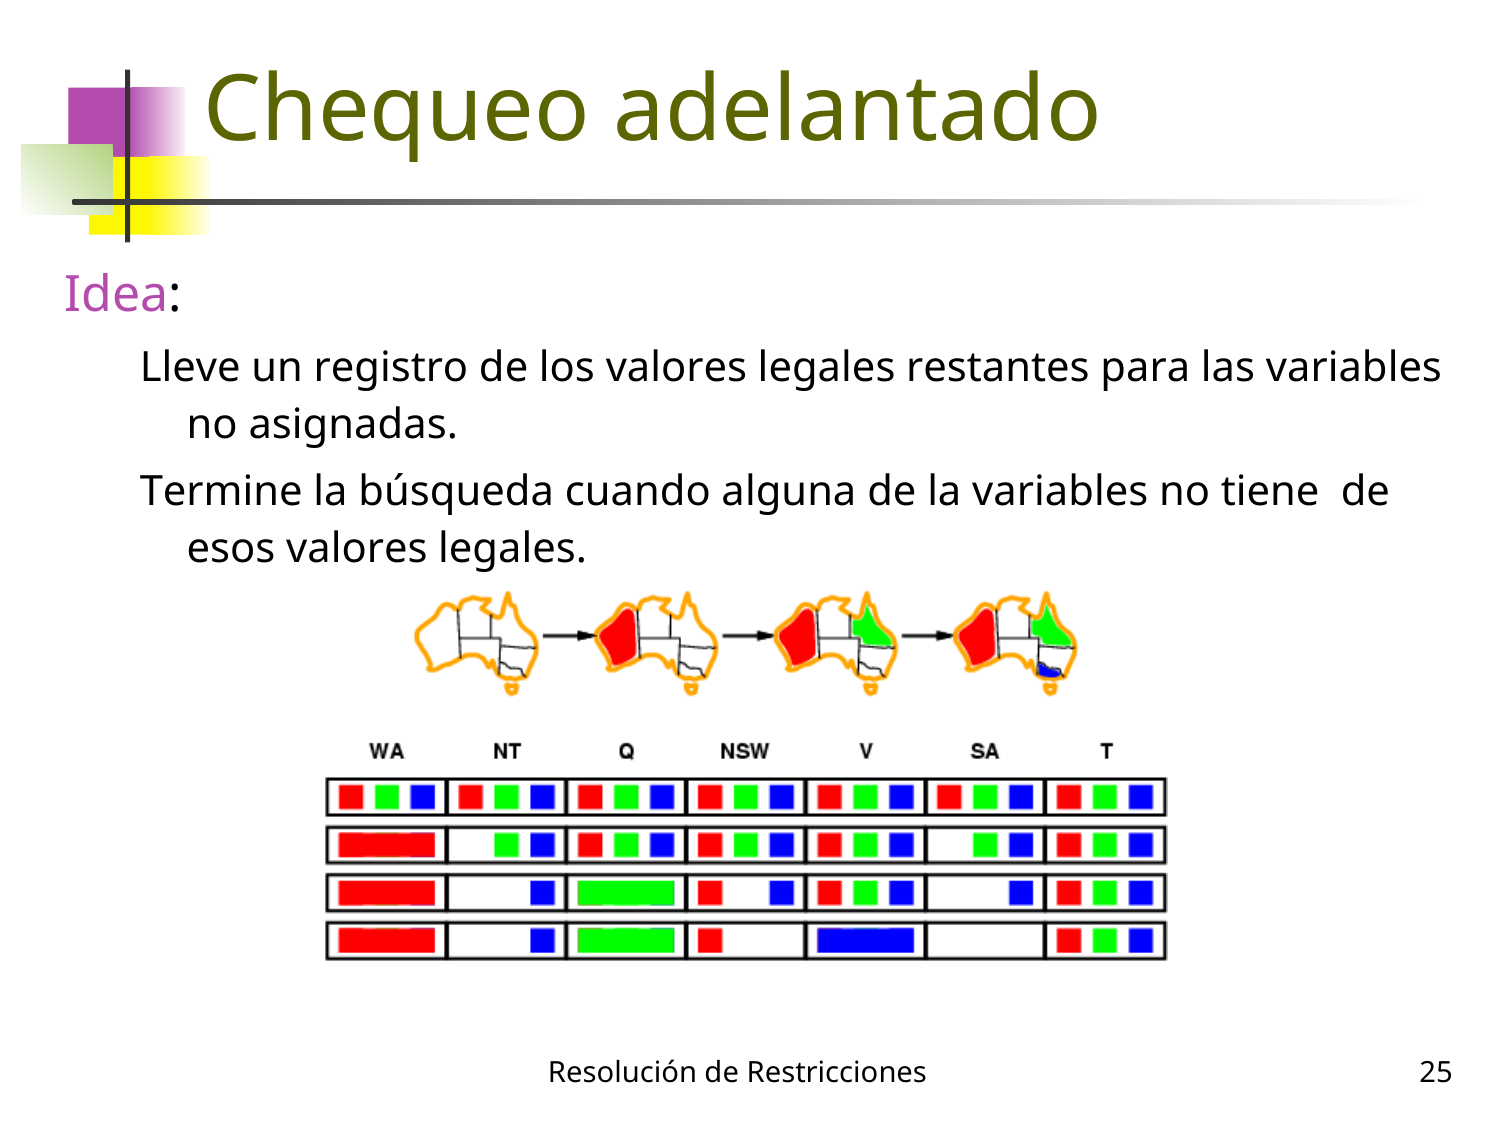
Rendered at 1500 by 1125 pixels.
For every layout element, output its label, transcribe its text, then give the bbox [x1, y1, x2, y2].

picture [324, 590, 1168, 964]
list Idea: Lleve un registro de los valores legales restantes para las variables no asignadas. Termine la búsqueda cuando alguna de la variables no tiene de esos valores legales. [50, 249, 1469, 1007]
title Chequeo adelantado [188, 35, 1468, 175]
